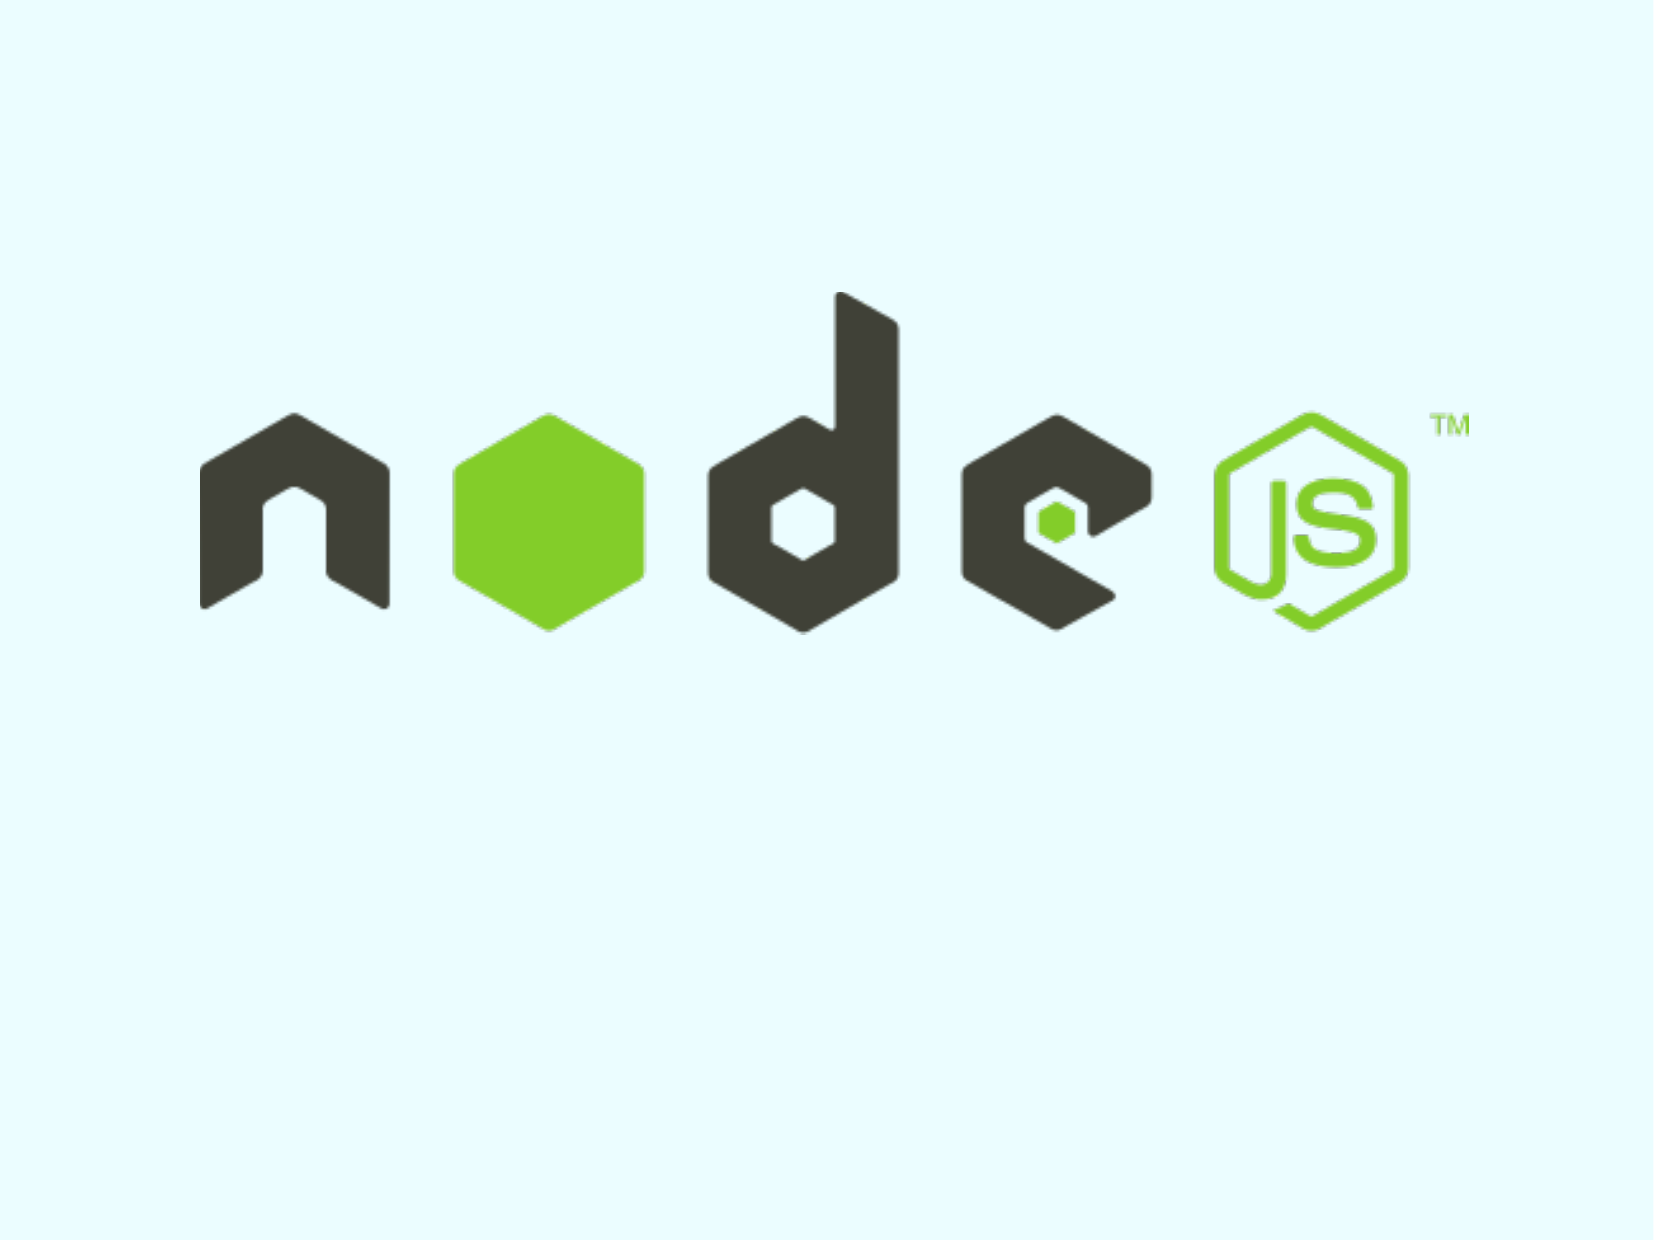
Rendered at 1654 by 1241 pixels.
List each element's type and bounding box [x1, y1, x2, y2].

picture [200, 292, 1469, 636]
